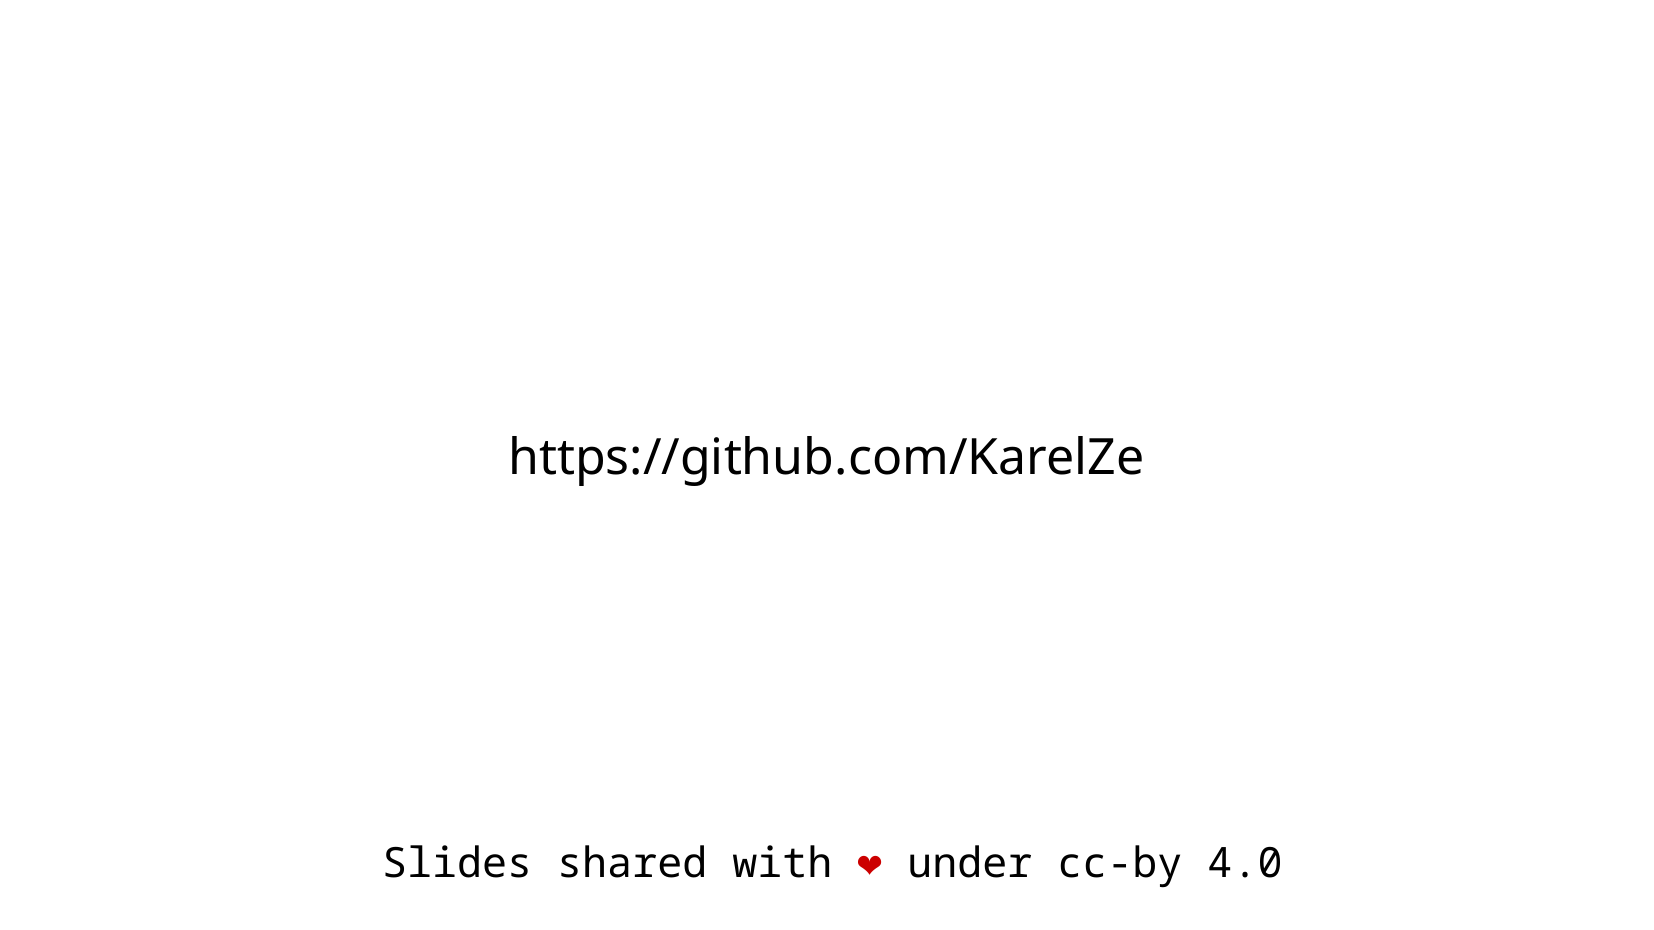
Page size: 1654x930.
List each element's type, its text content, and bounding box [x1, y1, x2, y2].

text_box Slides shared with ❤ under cc-by 4.0 [74, 825, 1590, 884]
subtitle https://github.com/KarelZe [82, 112, 1571, 799]
